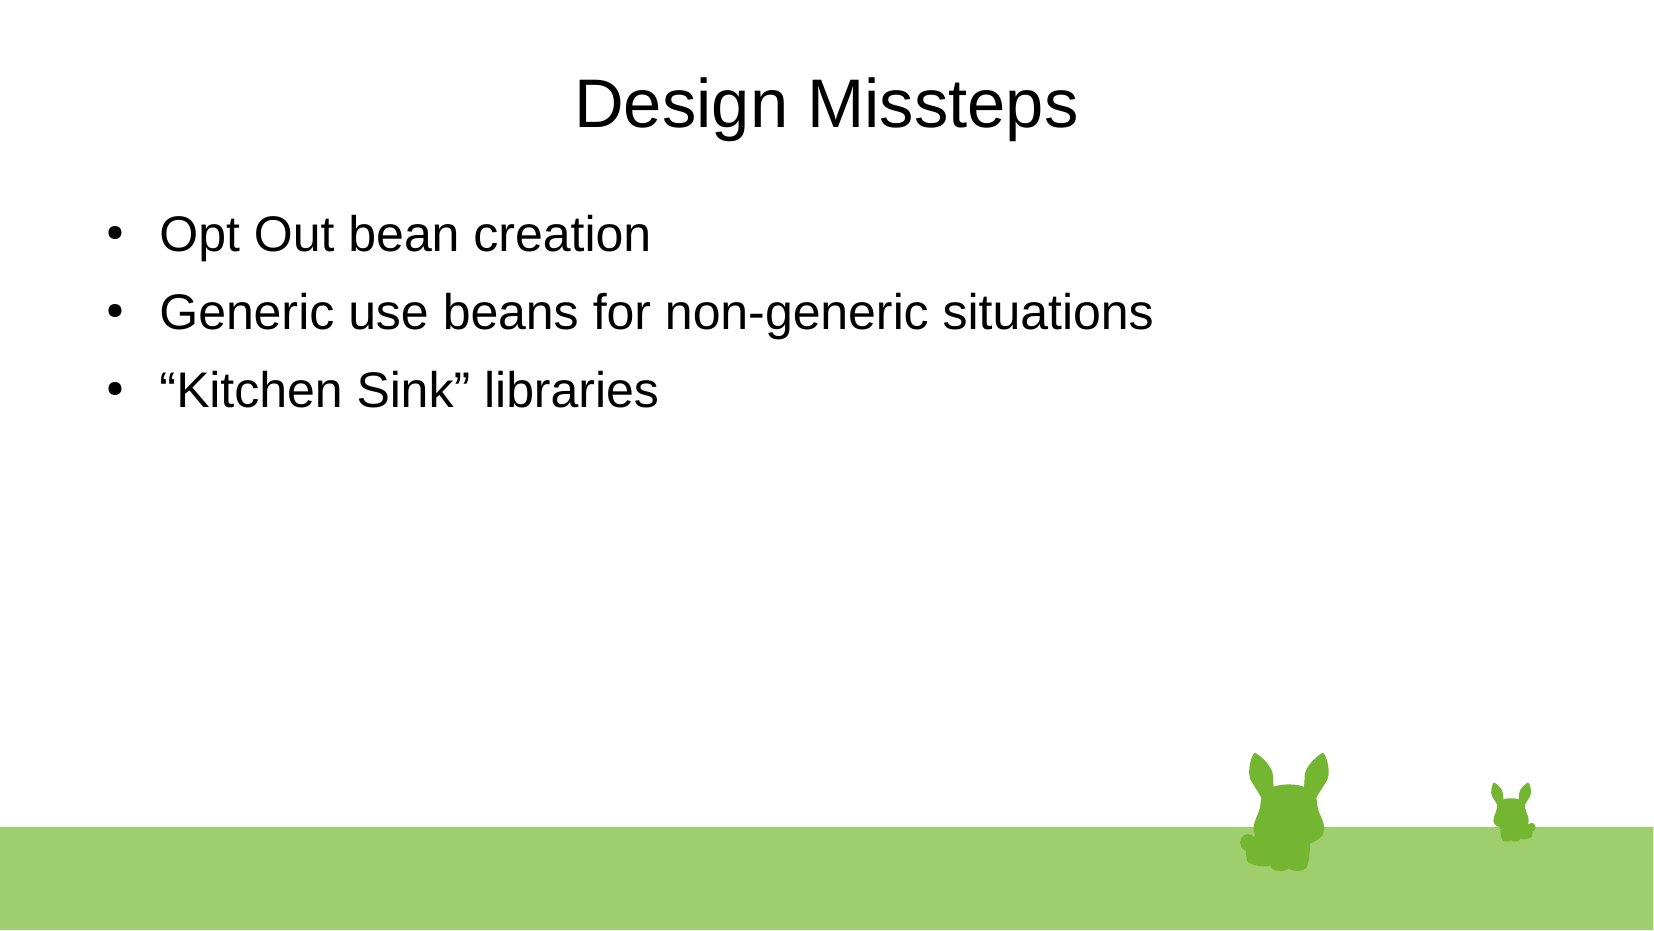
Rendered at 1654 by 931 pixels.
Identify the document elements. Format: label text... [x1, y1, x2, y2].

list Opt Out bean creation Generic use beans for non-generic situations “Kitchen Sink” libraries [88, 206, 1565, 739]
title Design Missteps [88, 29, 1565, 178]
